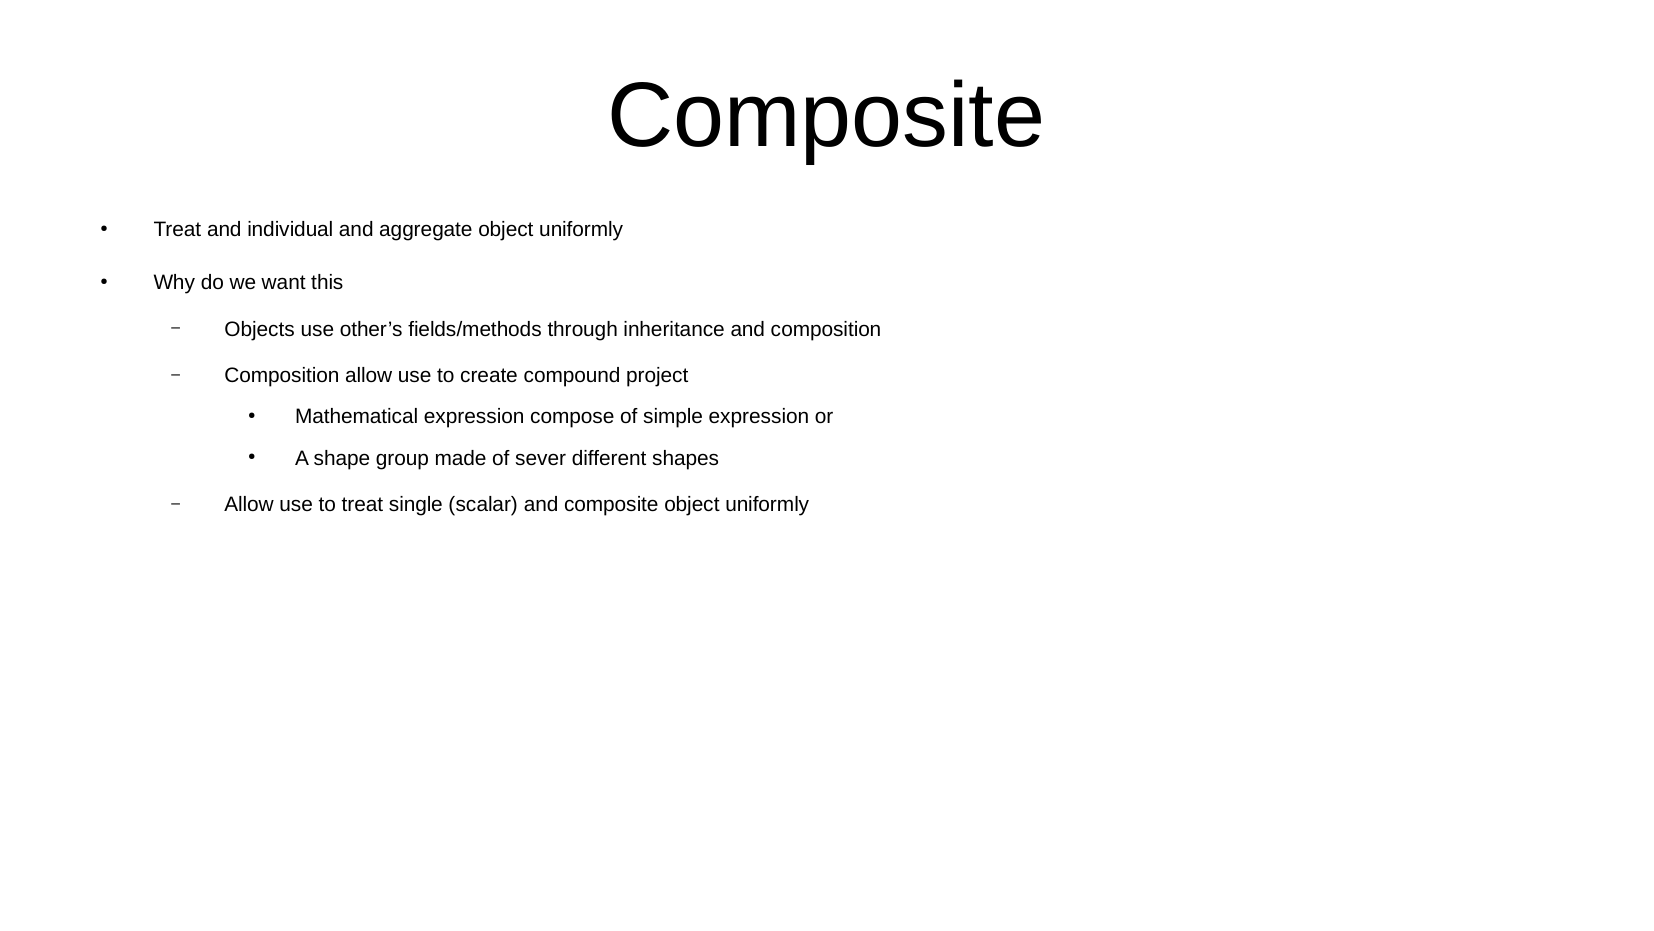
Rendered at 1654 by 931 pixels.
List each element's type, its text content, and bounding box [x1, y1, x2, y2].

list Treat and individual and aggregate object uniformly Why do we want this Objects use other’s fields/methods through inheritance and composition Composition allow use to create compound project Mathematical expression compose of simple expression or A shape group made of sever different shapes Allow use to treat single (scalar) and composite object uniformly [82, 217, 1621, 901]
title Composite [82, 37, 1571, 193]
